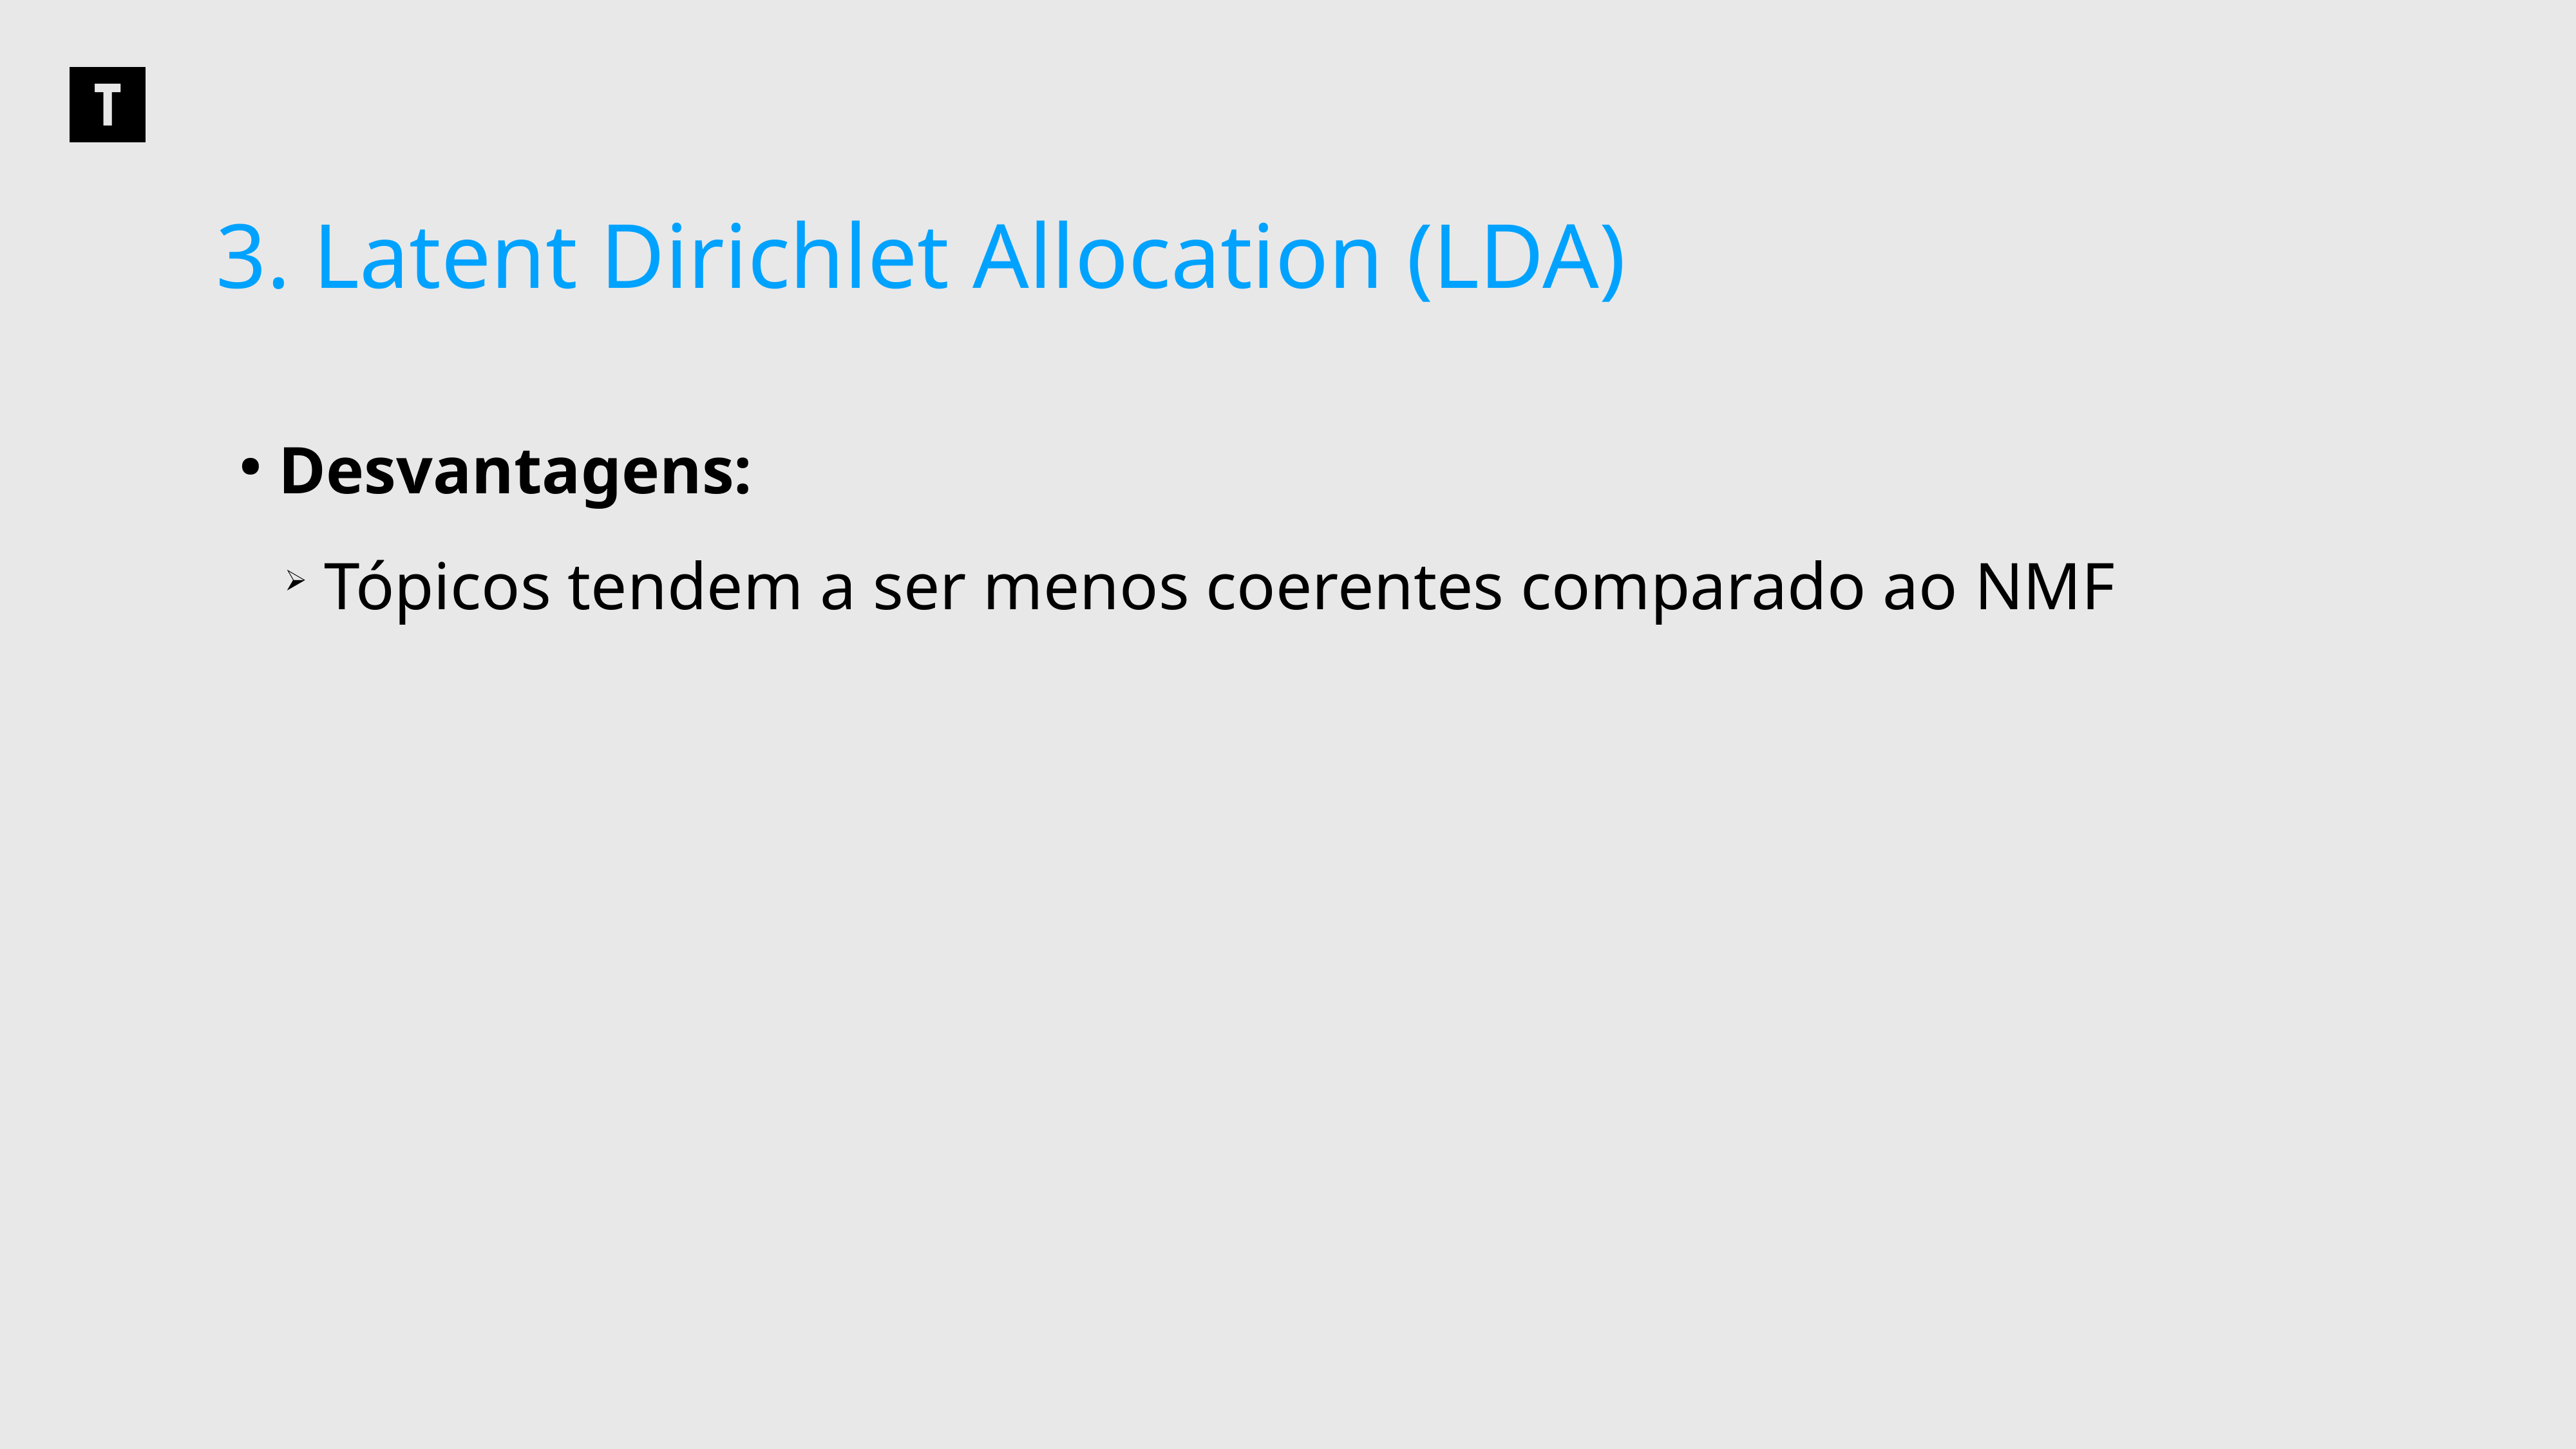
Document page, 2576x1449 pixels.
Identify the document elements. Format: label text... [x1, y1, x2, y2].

text_box 3. Latent Dirichlet Allocation (LDA) [211, 194, 2267, 312]
picture [70, 67, 146, 142]
text_box Desvantagens: Tópicos tendem a ser menos coerentes comparado ao NMF [211, 385, 2351, 589]
